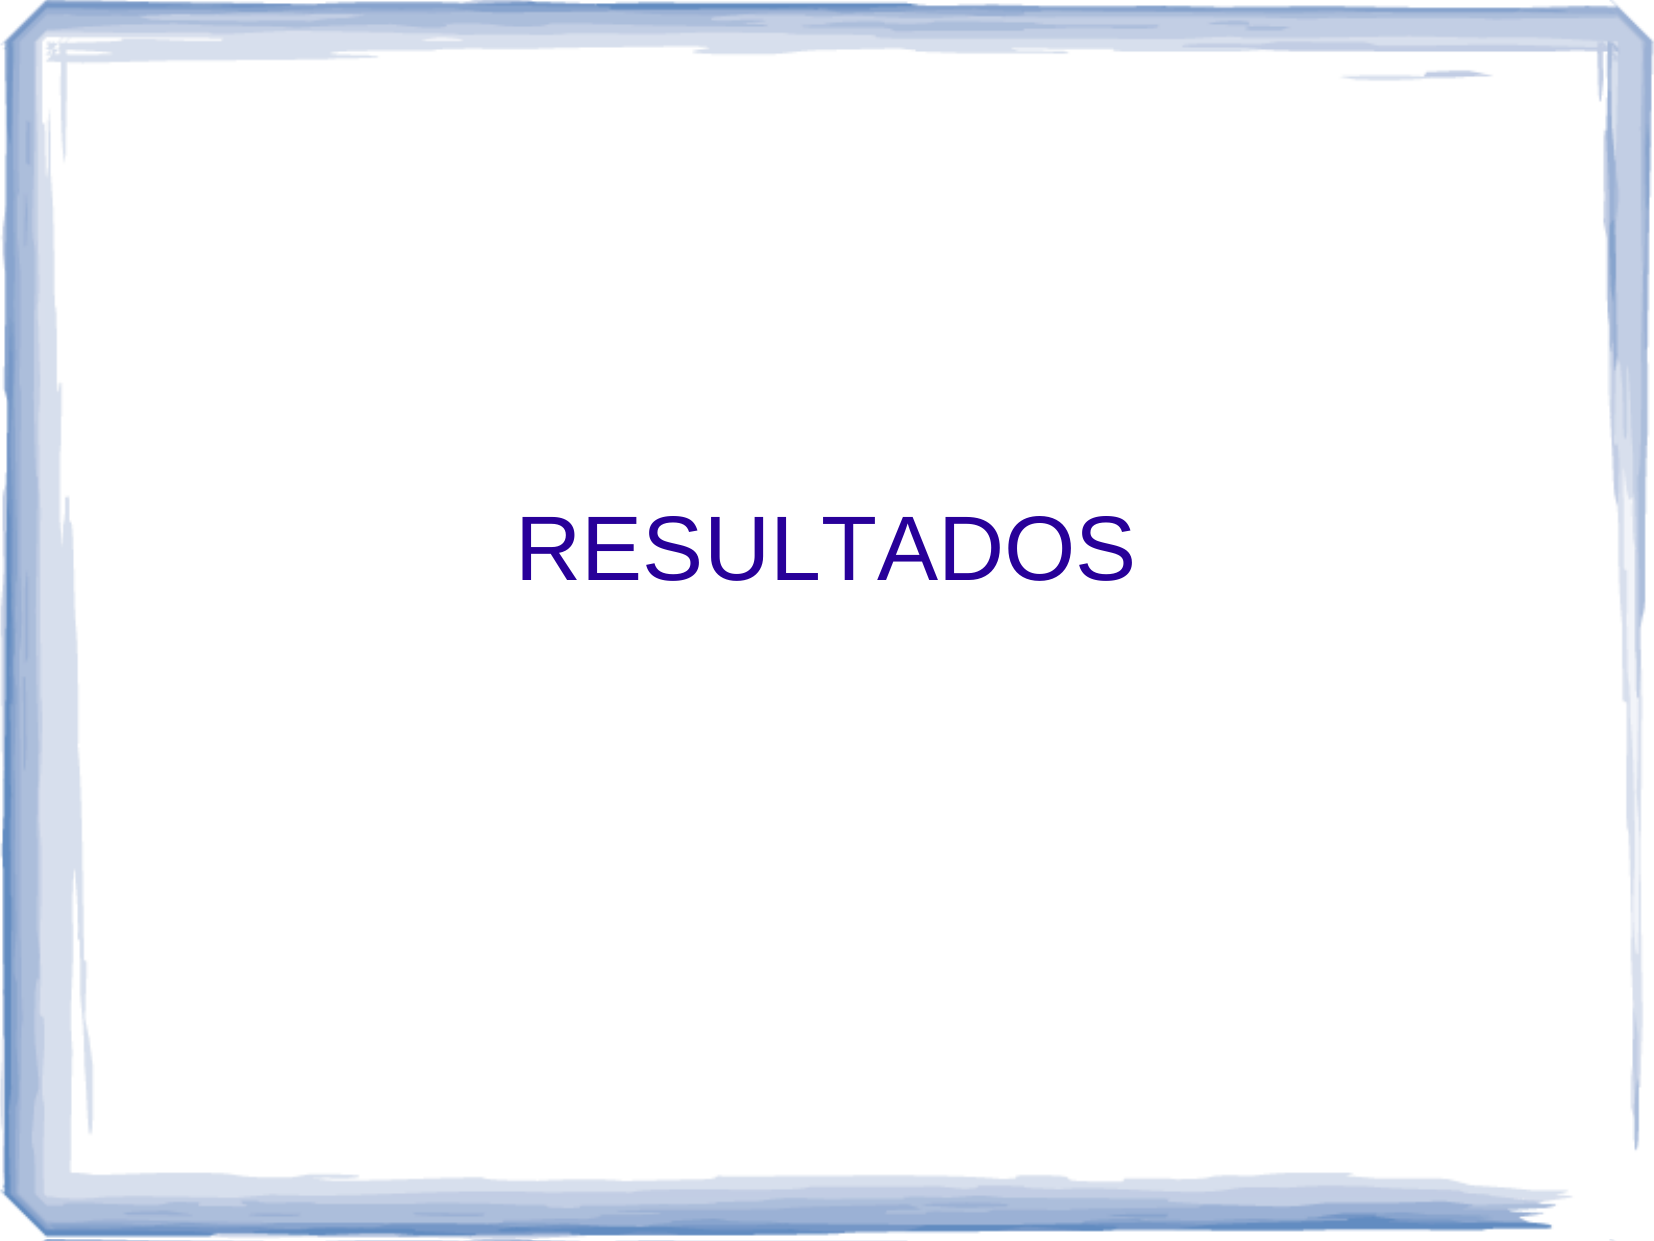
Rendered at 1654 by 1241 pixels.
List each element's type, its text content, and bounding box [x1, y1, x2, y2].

picture [0, 0, 1654, 1241]
title RESULTADOS [82, 445, 1571, 653]
